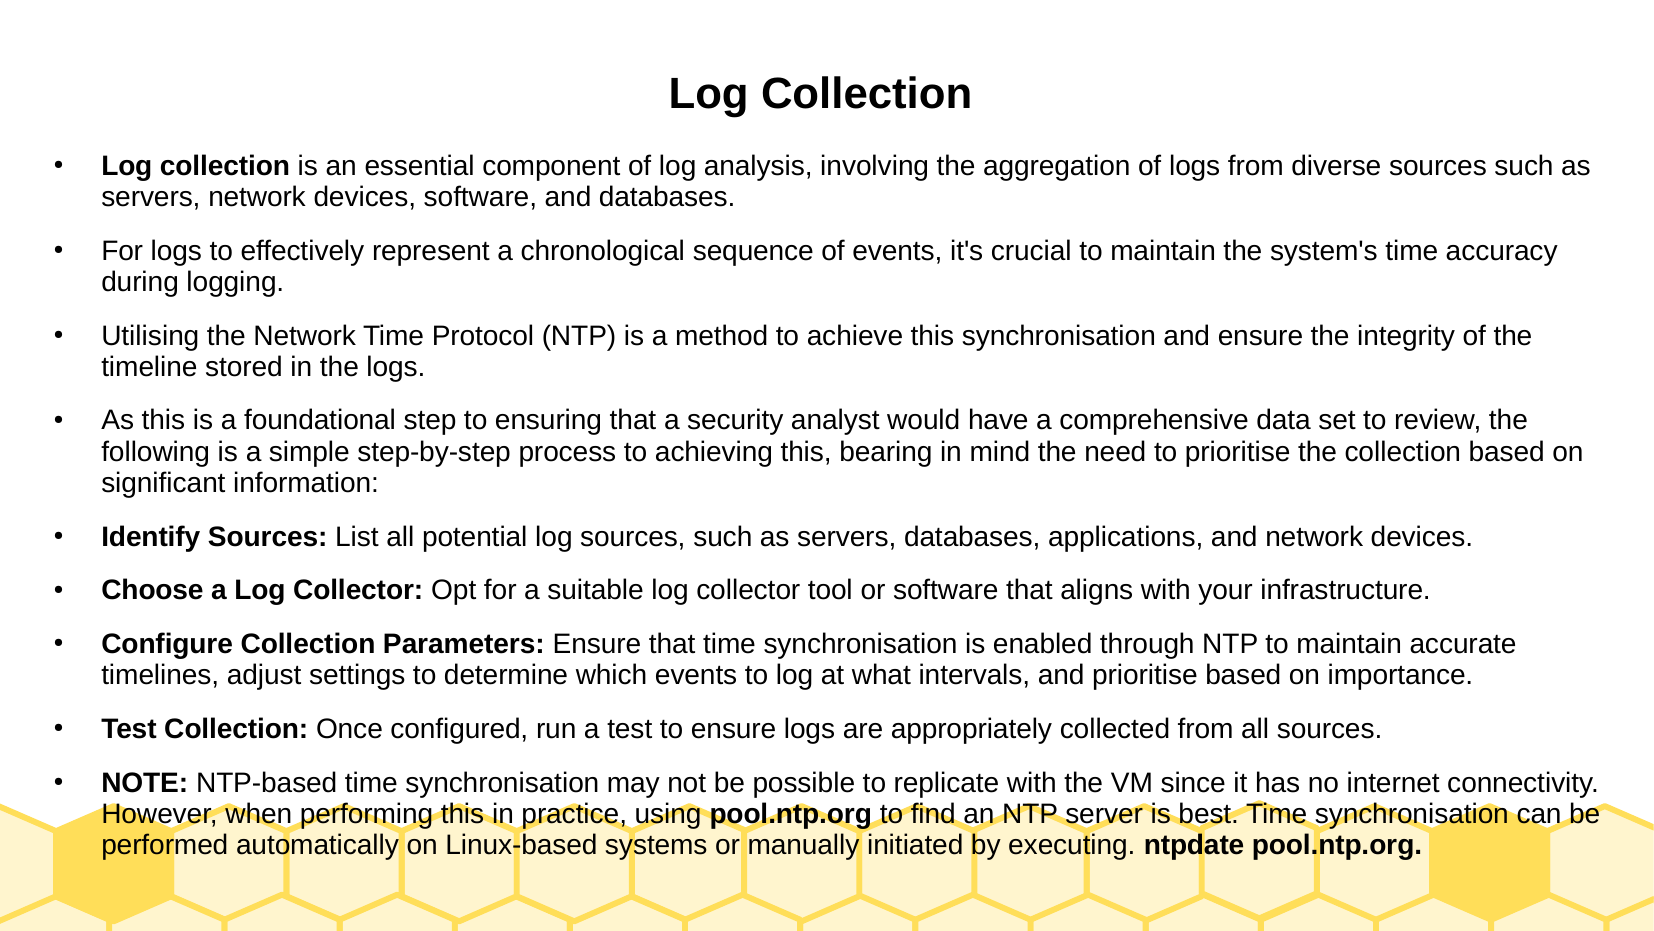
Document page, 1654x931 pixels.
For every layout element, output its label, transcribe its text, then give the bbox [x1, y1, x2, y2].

list Log collection is an essential component of log analysis, involving the aggregation of logs from diverse sources such as servers, network devices, software, and databases. For logs to effectively represent a chronological sequence of events, it's crucial to maintain the system's time accuracy during logging. Utilising the Network Time Protocol (NTP) is a method to achieve this synchronisation and ensure the integrity of the timeline stored in the logs. As this is a foundational step to ensuring that a security analyst would have a comprehensive data set to review, the following is a simple step-by-step process to achieving this, bearing in mind the need to prioritise the collection based on significant information: Identify Sources: List all potential log sources, such as servers, databases, applications, and network devices. Choose a Log Collector: Opt for a suitable log collector tool or software that aligns with your infrastructure. Configure Collection Parameters: Ensure that time synchronisation is enabled through NTP to maintain accurate timelines, adjust settings to determine which events to log at what intervals, and prioritise based on importance. Test Collection: Once configured, run a test to ensure logs are appropriately collected from all sources. NOTE: NTP-based time synchronisation may not be possible to replicate with the VM since it has no internet connectivity. However, when performing this in practice, using pool.ntp.org to find an NTP server is best. Time synchronisation can be performed automatically on Linux-based systems or manually initiated by executing. ntpdate pool.ntp.org. [37, 150, 1613, 901]
title Log Collection [82, 37, 1571, 150]
